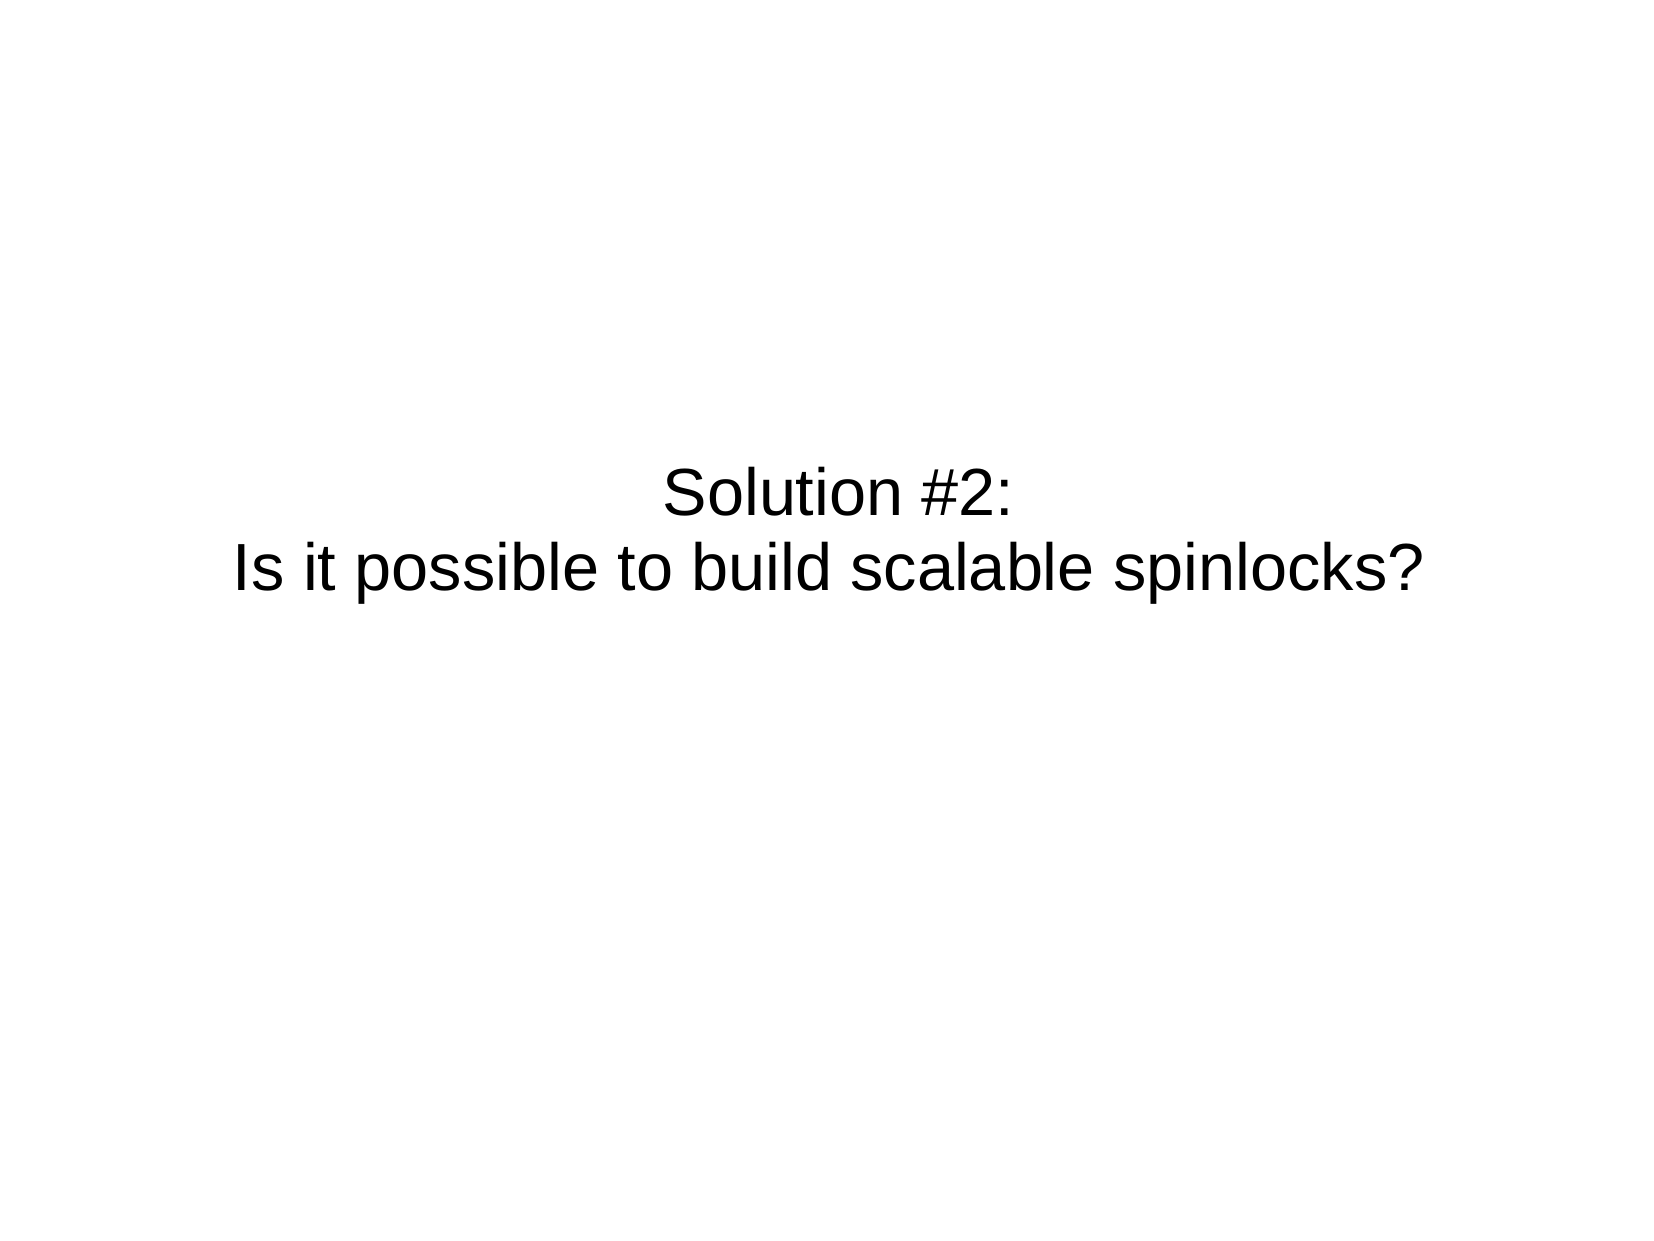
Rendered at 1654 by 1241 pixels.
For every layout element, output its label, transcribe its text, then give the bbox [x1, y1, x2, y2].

subtitle Solution #2: Is it possible to build scalable spinlocks? [82, 49, 1571, 1010]
